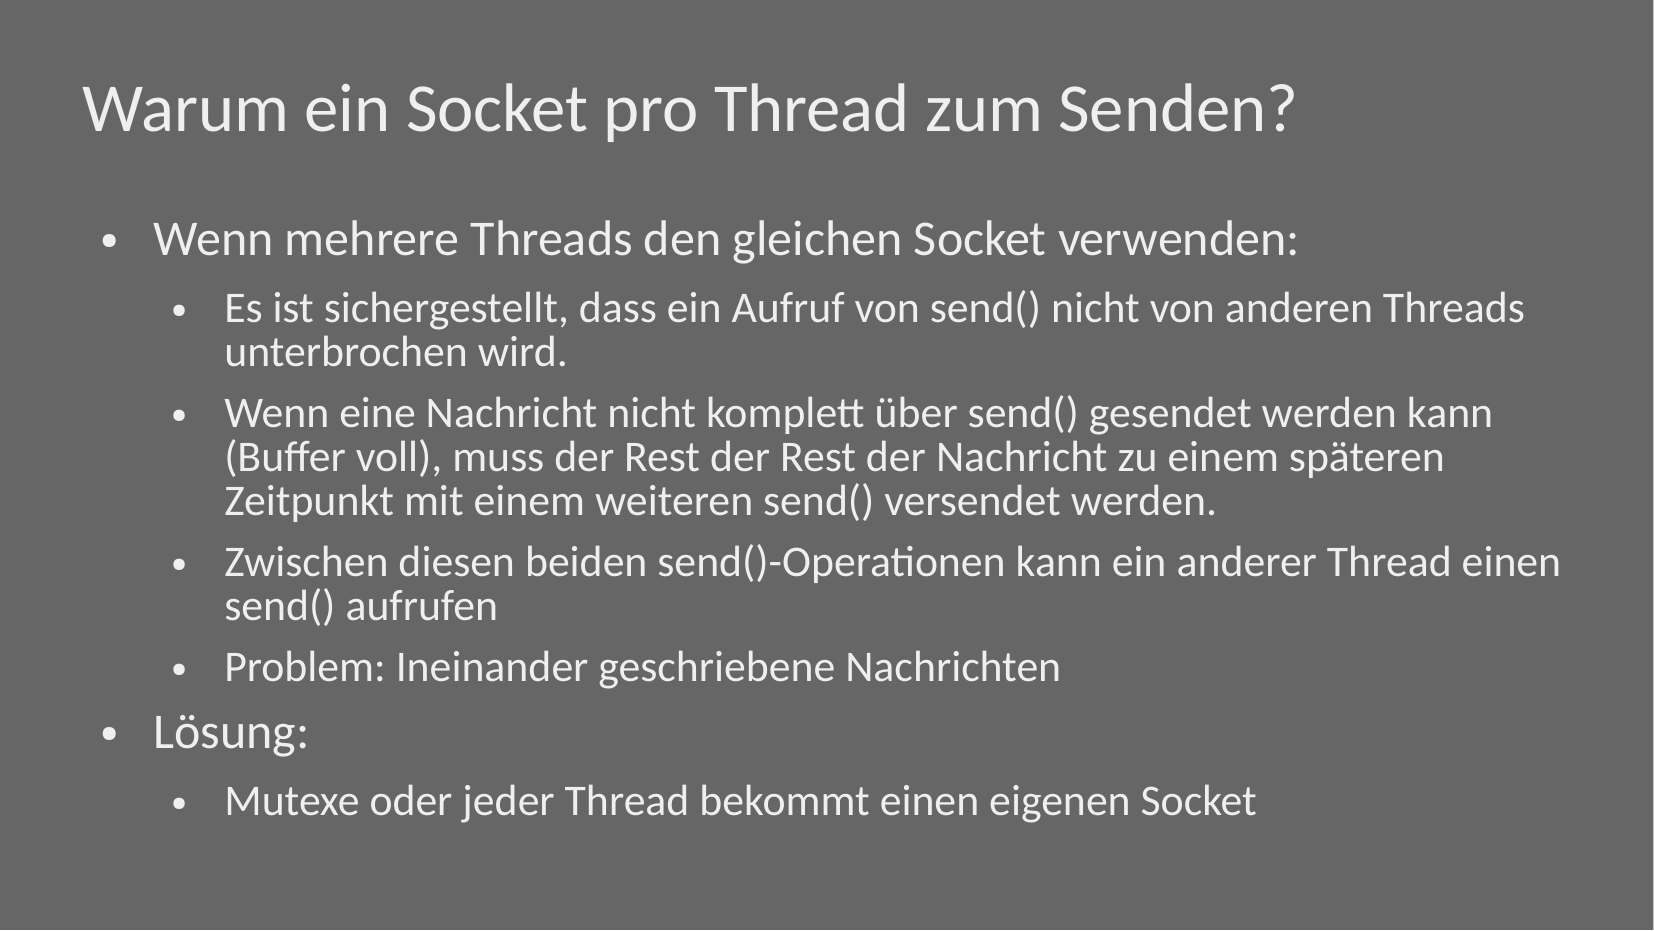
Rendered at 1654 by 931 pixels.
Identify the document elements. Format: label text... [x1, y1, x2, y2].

title Warum ein Socket pro Thread zum Senden? [82, 37, 1571, 193]
list Wenn mehrere Threads den gleichen Socket verwenden: Es ist sichergestellt, dass ein Aufruf von send() nicht von anderen Threads unterbrochen wird. Wenn eine Nachricht nicht komplett über send() gesendet werden kann (Buffer voll), muss der Rest der Rest der Nachricht zu einem späteren Zeitpunkt mit einem weiteren send() versendet werden. Zwischen diesen beiden send()-Operationen kann ein anderer Thread einen send() aufrufen Problem: Ineinander geschriebene Nachrichten Lösung: Mutexe oder jeder Thread bekommt einen eigenen Socket [82, 217, 1571, 827]
